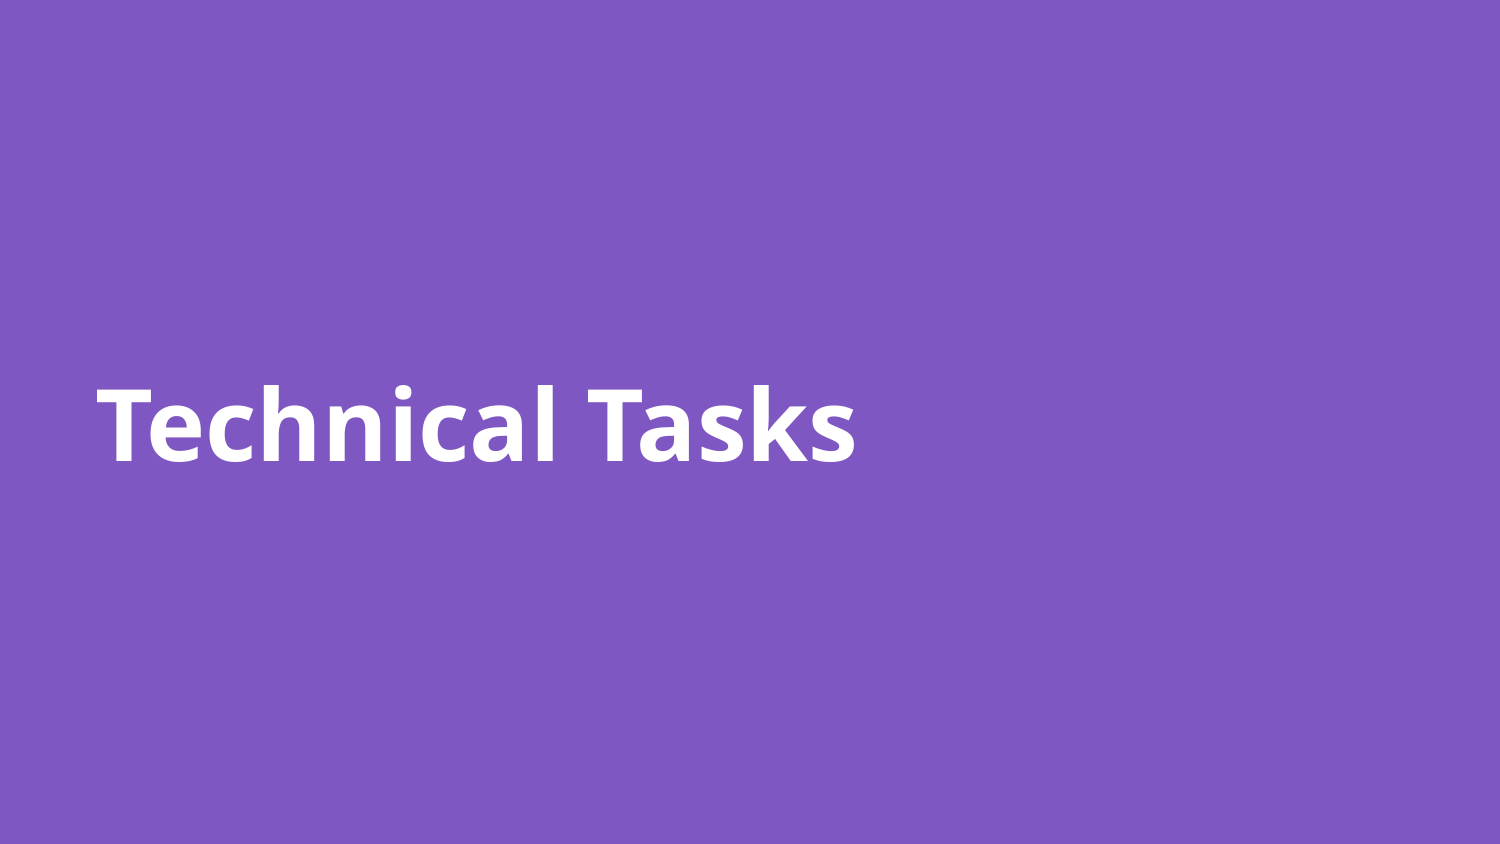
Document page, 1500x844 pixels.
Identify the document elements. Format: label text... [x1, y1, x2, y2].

title Technical Tasks [80, 86, 1420, 758]
